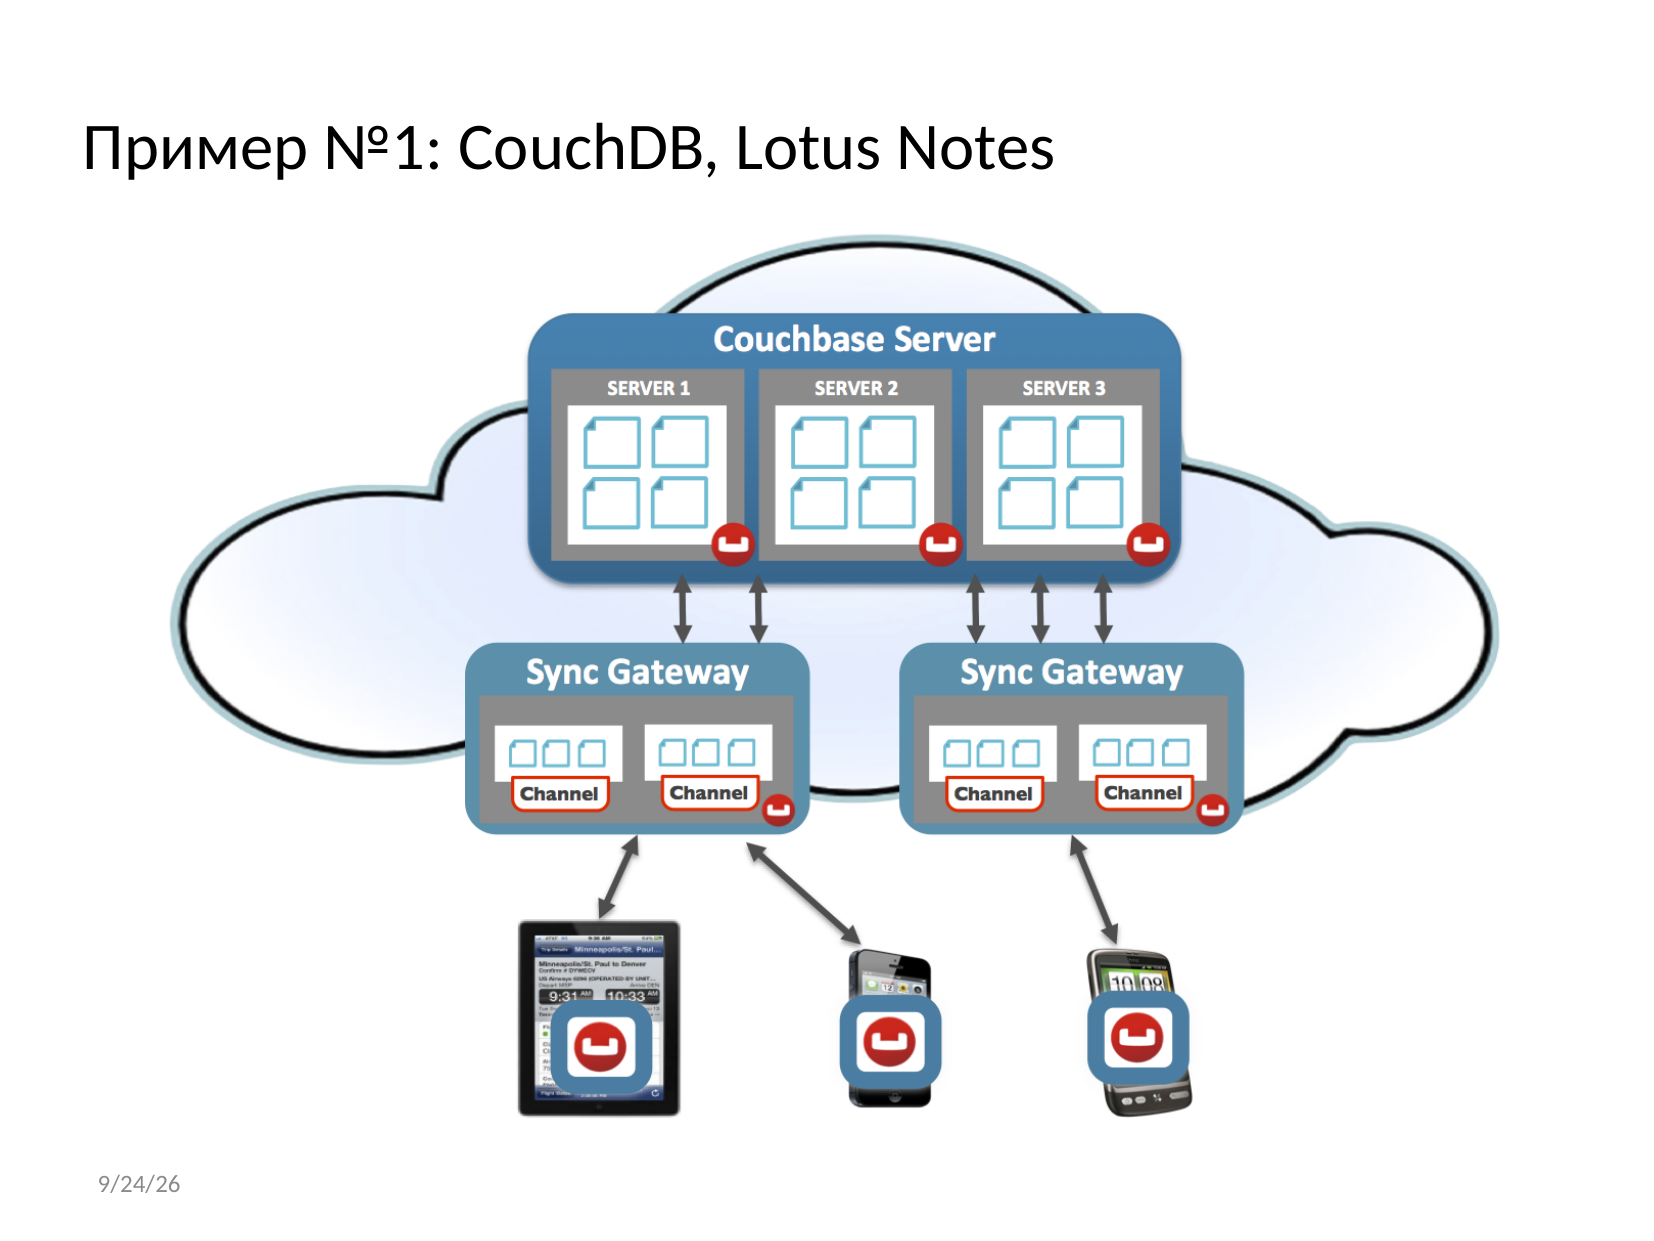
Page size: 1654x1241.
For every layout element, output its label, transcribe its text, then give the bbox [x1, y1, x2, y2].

picture [89, 214, 1538, 1131]
title Пример №1: CouchDB, Lotus Notes [82, 49, 1571, 257]
